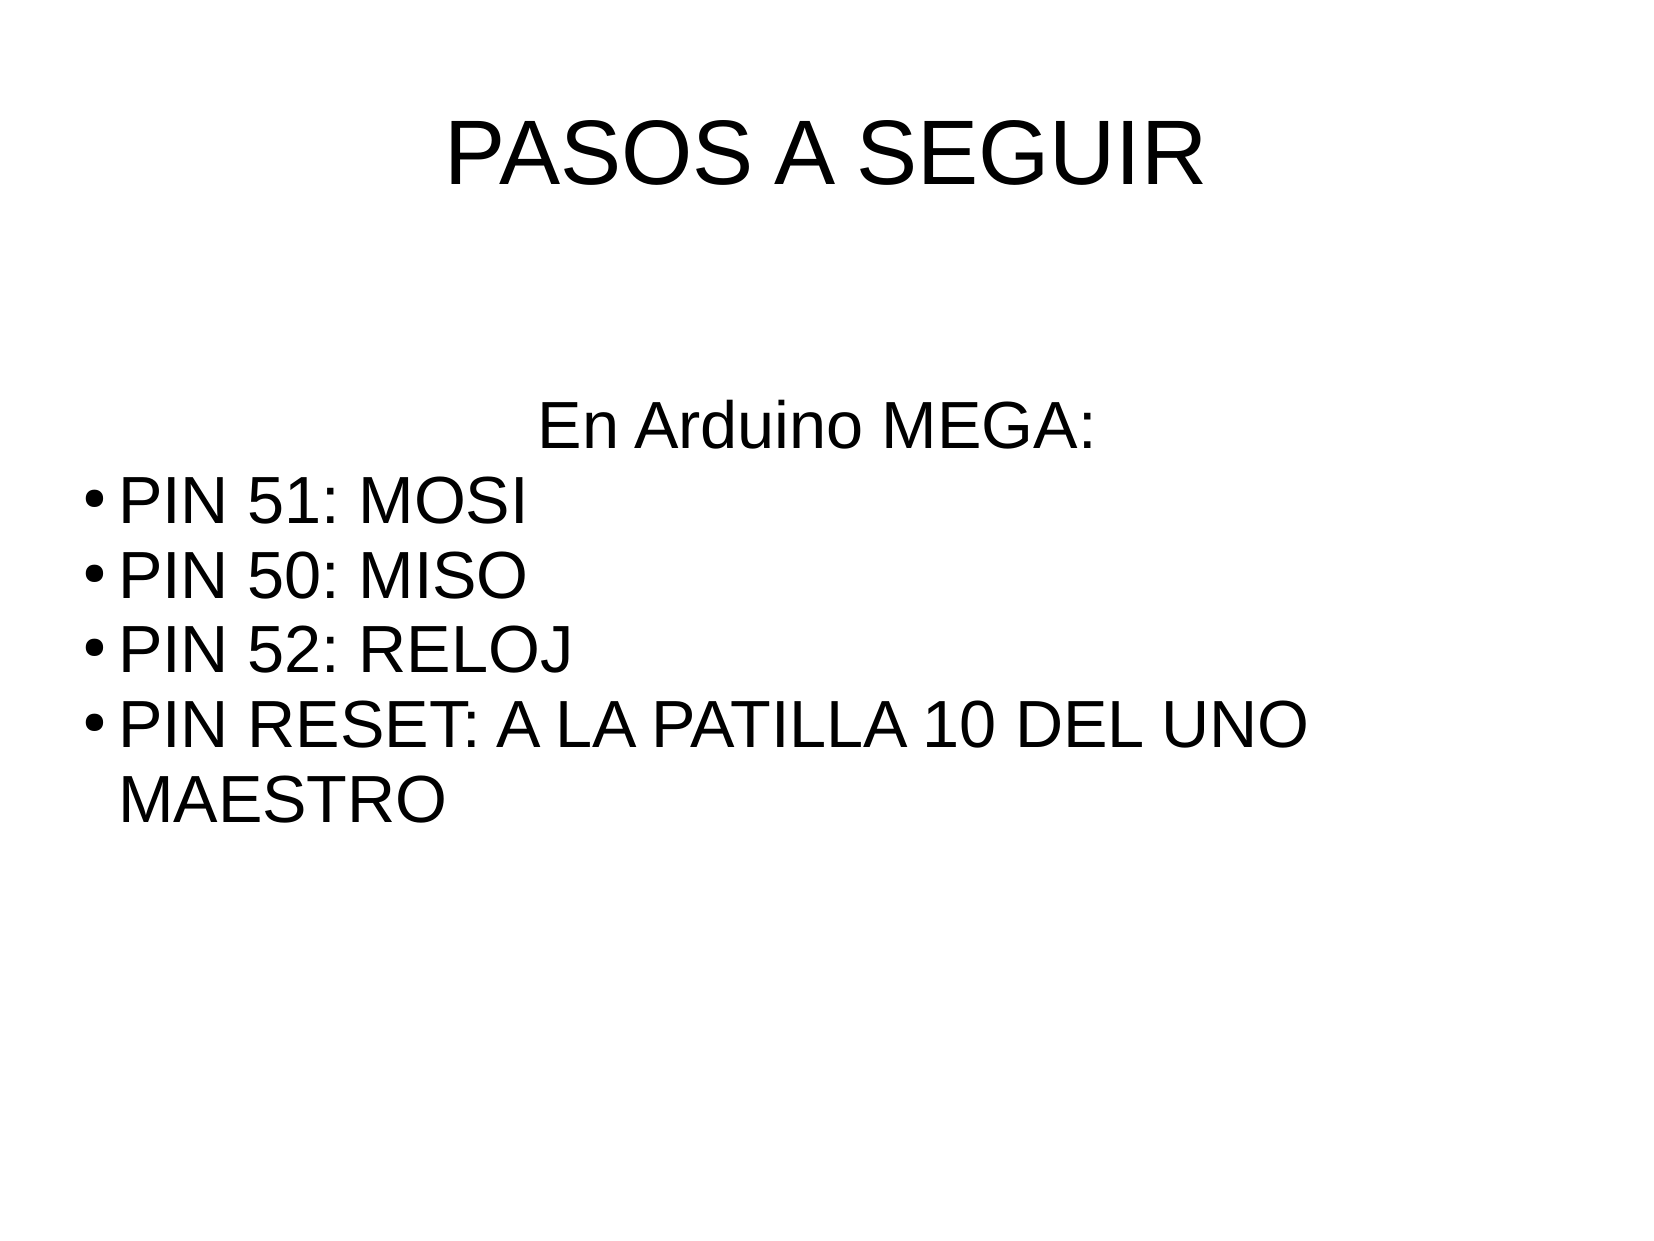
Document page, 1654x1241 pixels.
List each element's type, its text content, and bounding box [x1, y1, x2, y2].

subtitle En Arduino MEGA: PIN 51: MOSI PIN 50: MISO PIN 52: RELOJ PIN RESET: A LA PATILLA 10 DEL UNO MAESTRO [82, 290, 1571, 1010]
title PASOS A SEGUIR [82, 49, 1571, 257]
